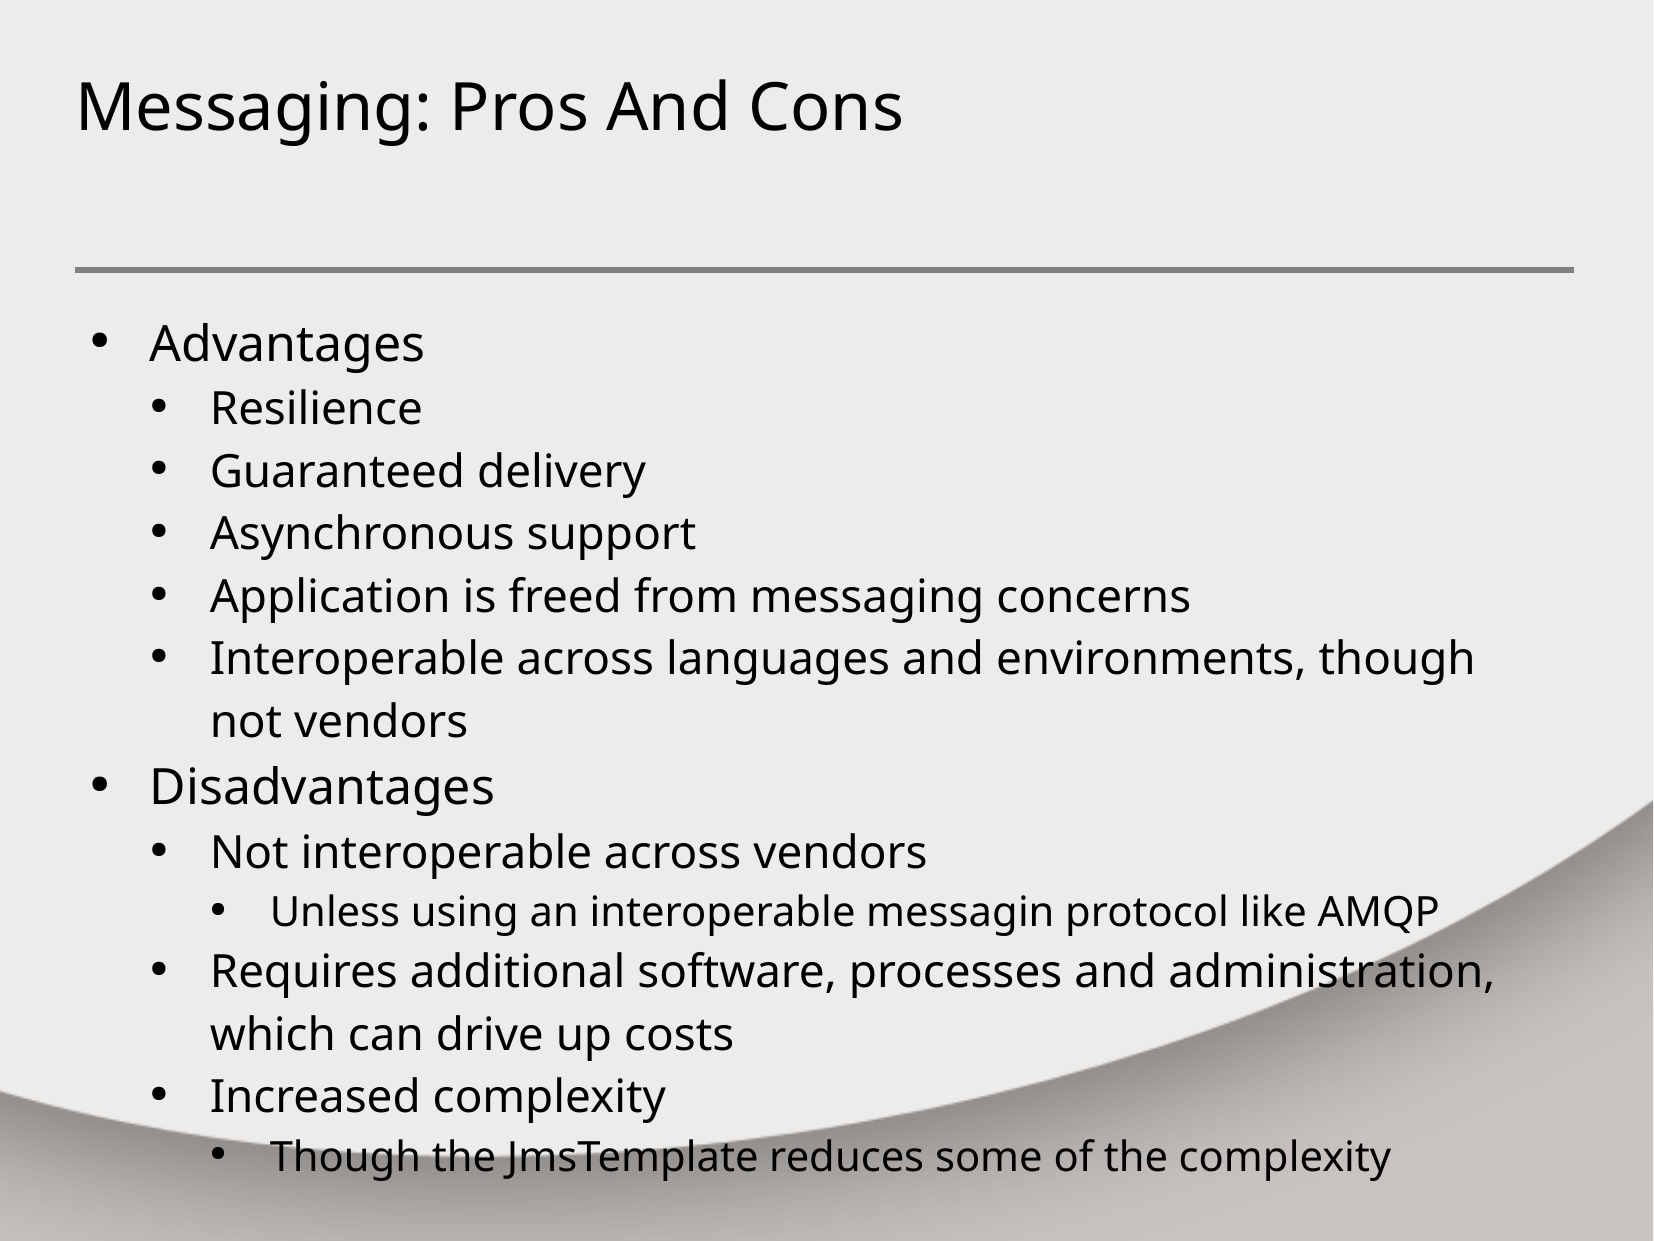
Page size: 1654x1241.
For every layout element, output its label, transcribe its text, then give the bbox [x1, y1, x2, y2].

picture [0, 0, 1654, 1241]
title Messaging: Pros And Cons [75, 75, 1575, 226]
text_box Advantages Resilience Guaranteed delivery Asynchronous support Application is freed from messaging concerns Interoperable across languages and environments, though not vendors Disadvantages Not interoperable across vendors Unless using an interoperable messagin protocol like AMQP Requires additional software, processes and administration, which can drive up costs Increased complexity Though the JmsTemplate reduces some of the complexity [75, 300, 1576, 1163]
